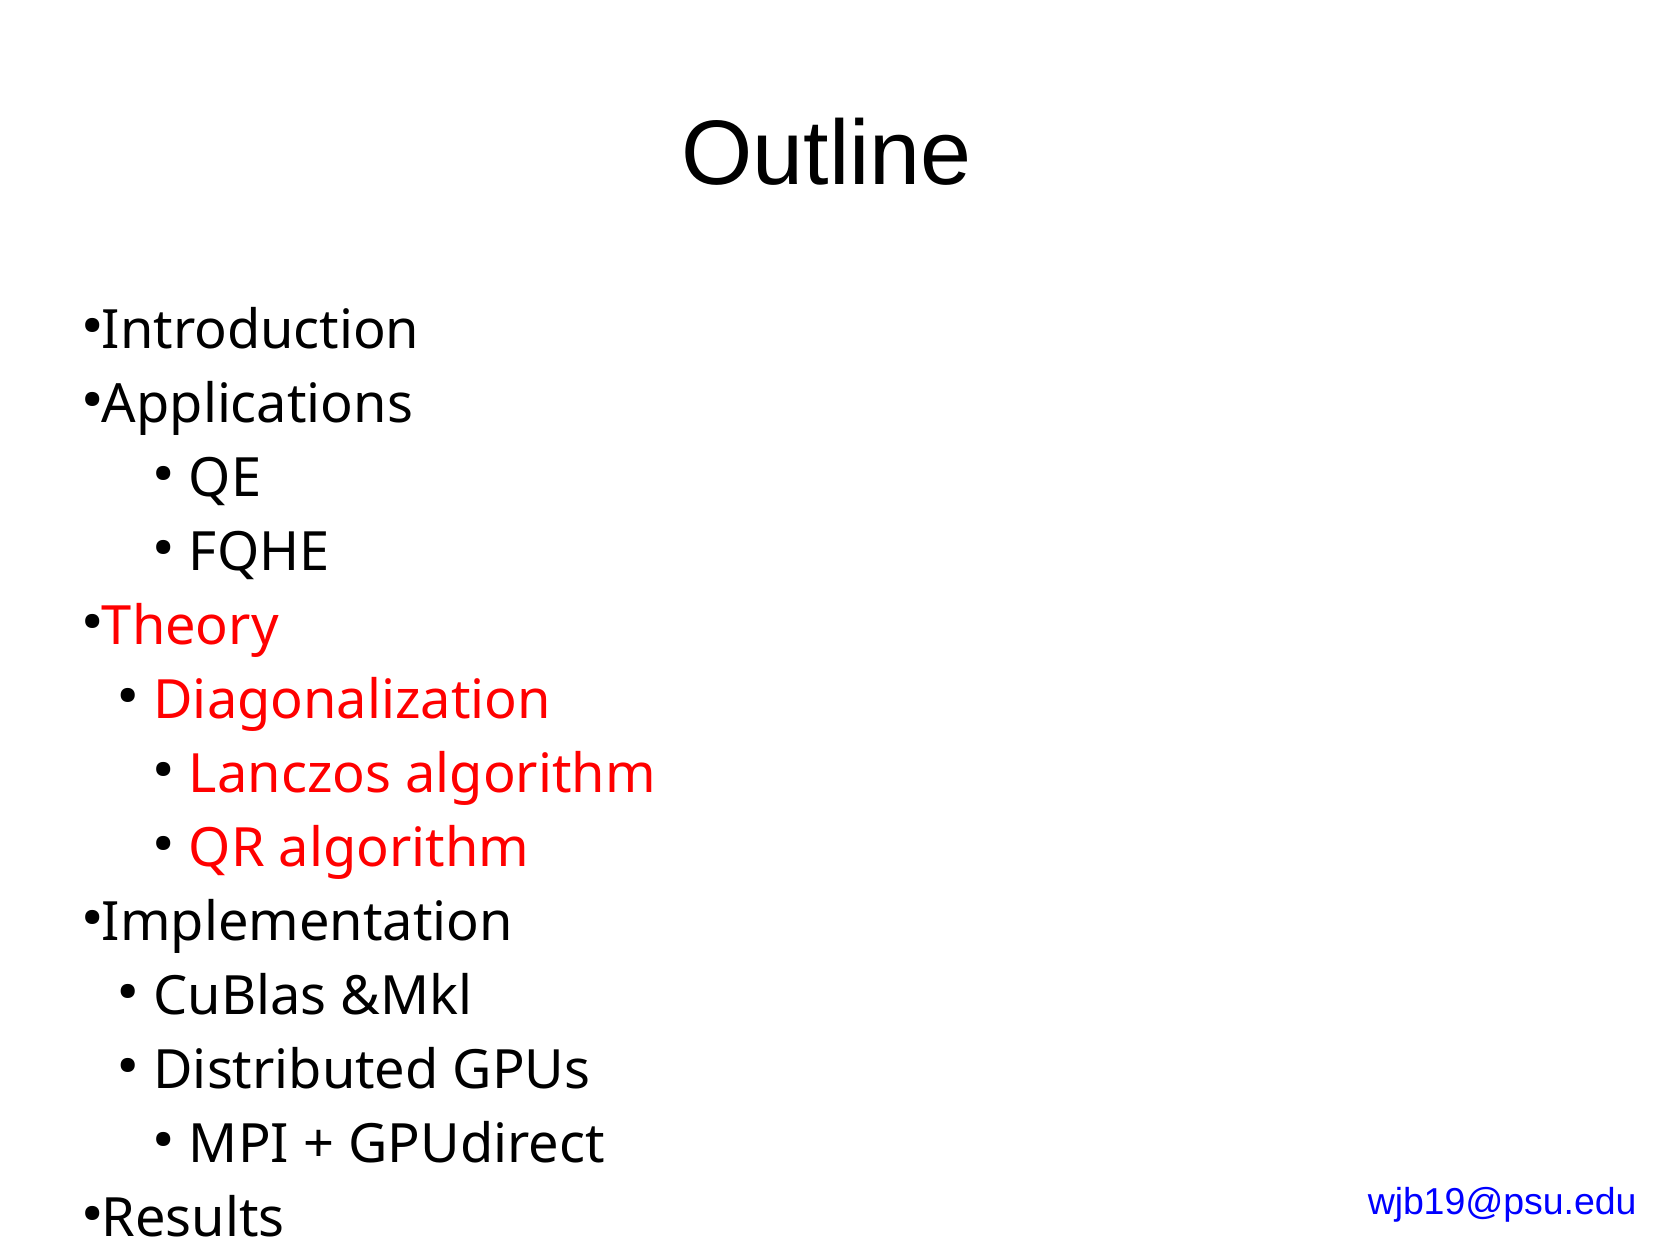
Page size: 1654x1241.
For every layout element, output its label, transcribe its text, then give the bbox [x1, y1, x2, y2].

subtitle Introduction Applications QE FQHE Theory Diagonalization Lanczos algorithm QR algorithm Implementation CuBlas &Mkl Distributed GPUs MPI + GPUdirect Results Conclusions [82, 290, 1538, 1173]
text_box wjb19@psu.edu [1353, 1173, 1652, 1231]
title Outline [82, 49, 1571, 257]
